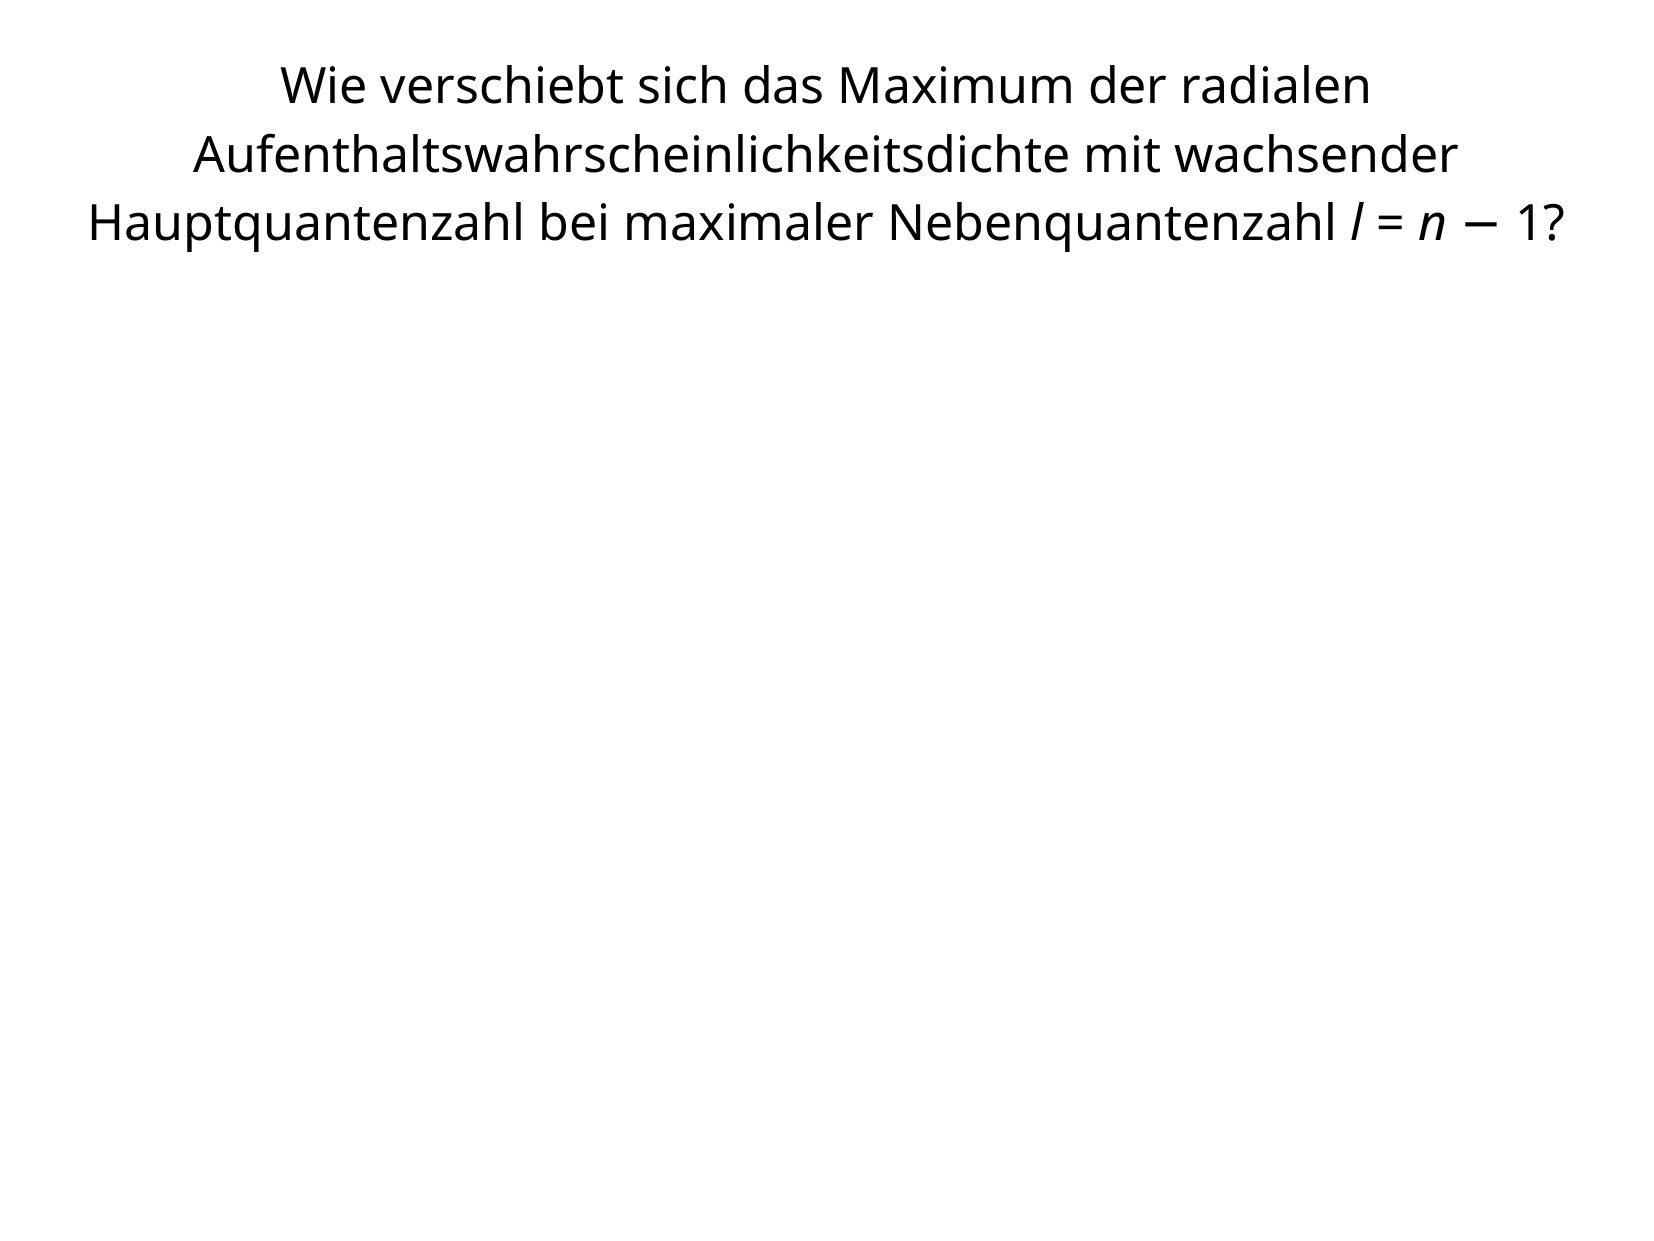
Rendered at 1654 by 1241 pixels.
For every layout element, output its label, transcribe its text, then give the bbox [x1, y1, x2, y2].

title Wie verschiebt sich das Maximum der radialen Aufenthaltswahrscheinlichkeitsdichte mit wachsender Hauptquantenzahl bei maximaler Nebenquantenzahl l = n − 1? [82, 49, 1571, 257]
